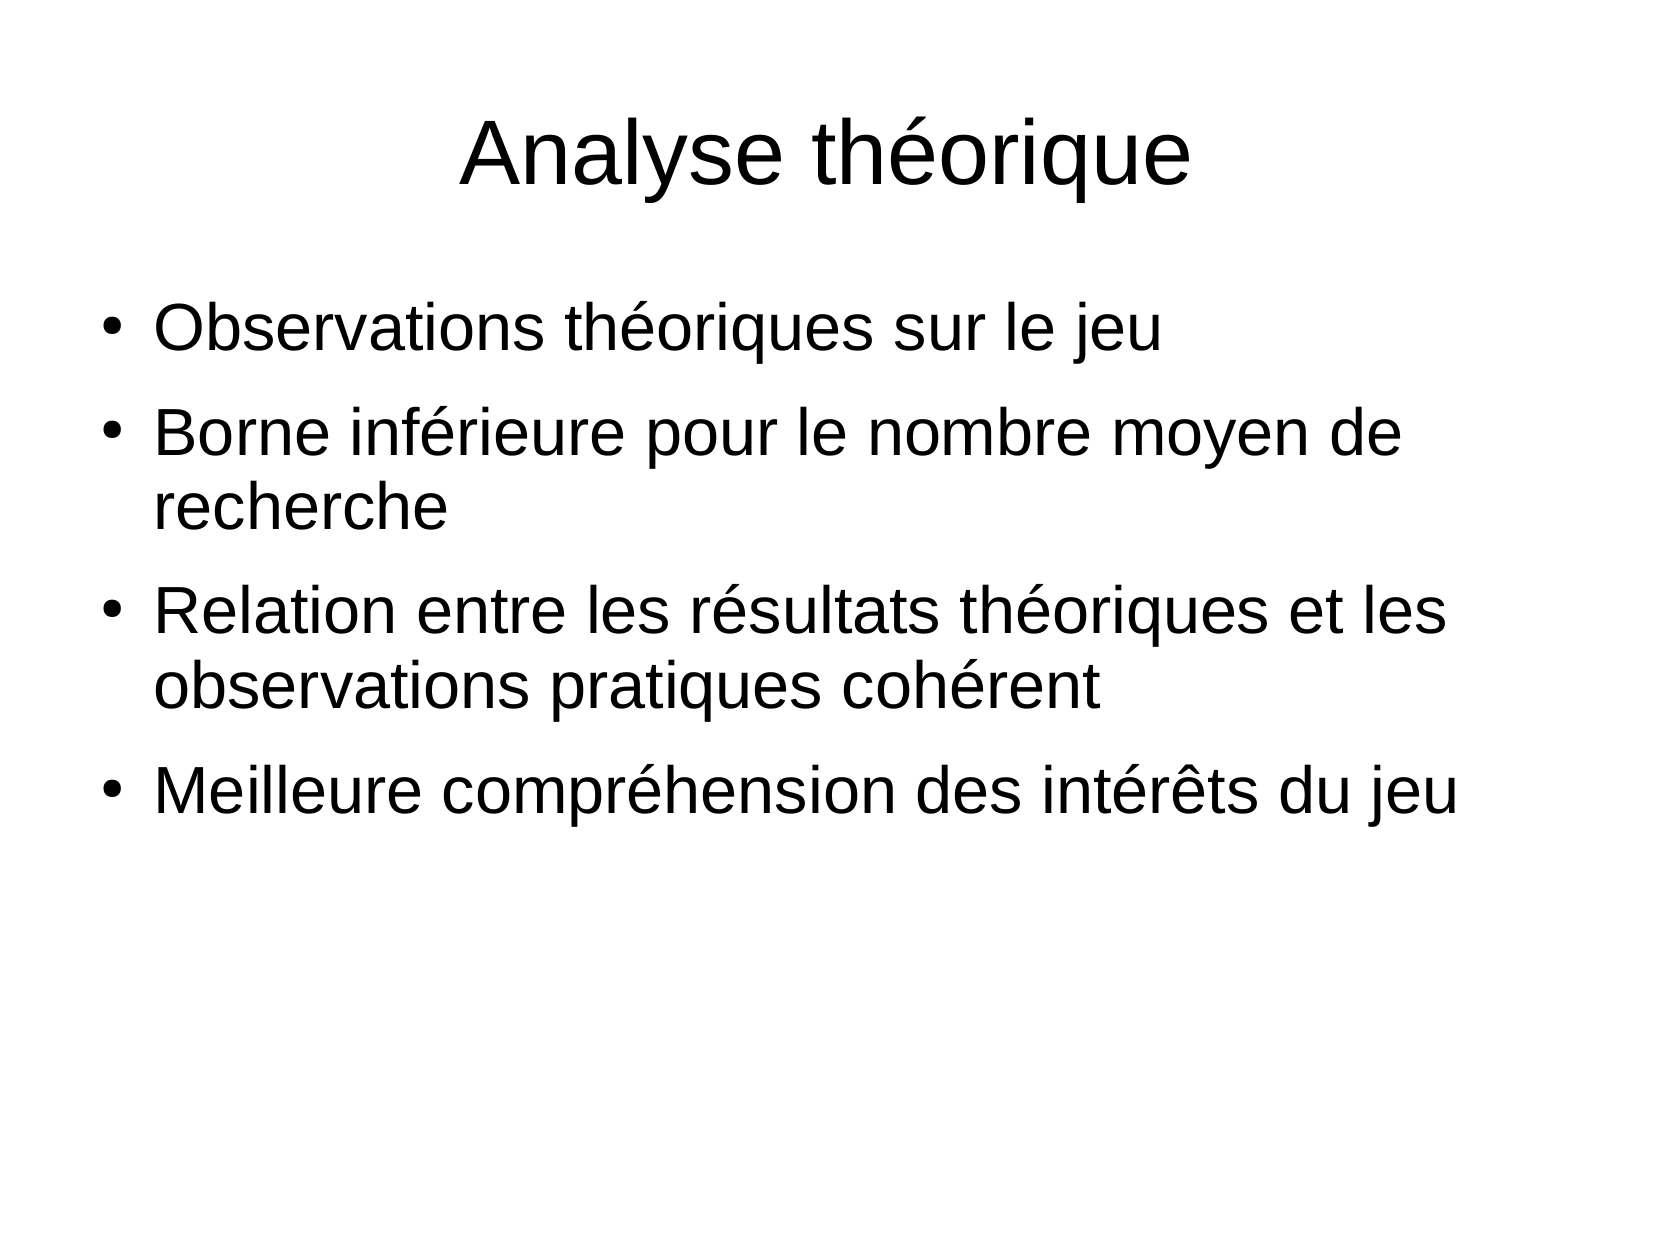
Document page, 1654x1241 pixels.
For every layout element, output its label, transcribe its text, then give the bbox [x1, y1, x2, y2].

title Analyse théorique [82, 49, 1571, 257]
list Observations théoriques sur le jeu Borne inférieure pour le nombre moyen de recherche Relation entre les résultats théoriques et les observations pratiques cohérent Meilleure compréhension des intérêts du jeu [82, 290, 1538, 1010]
